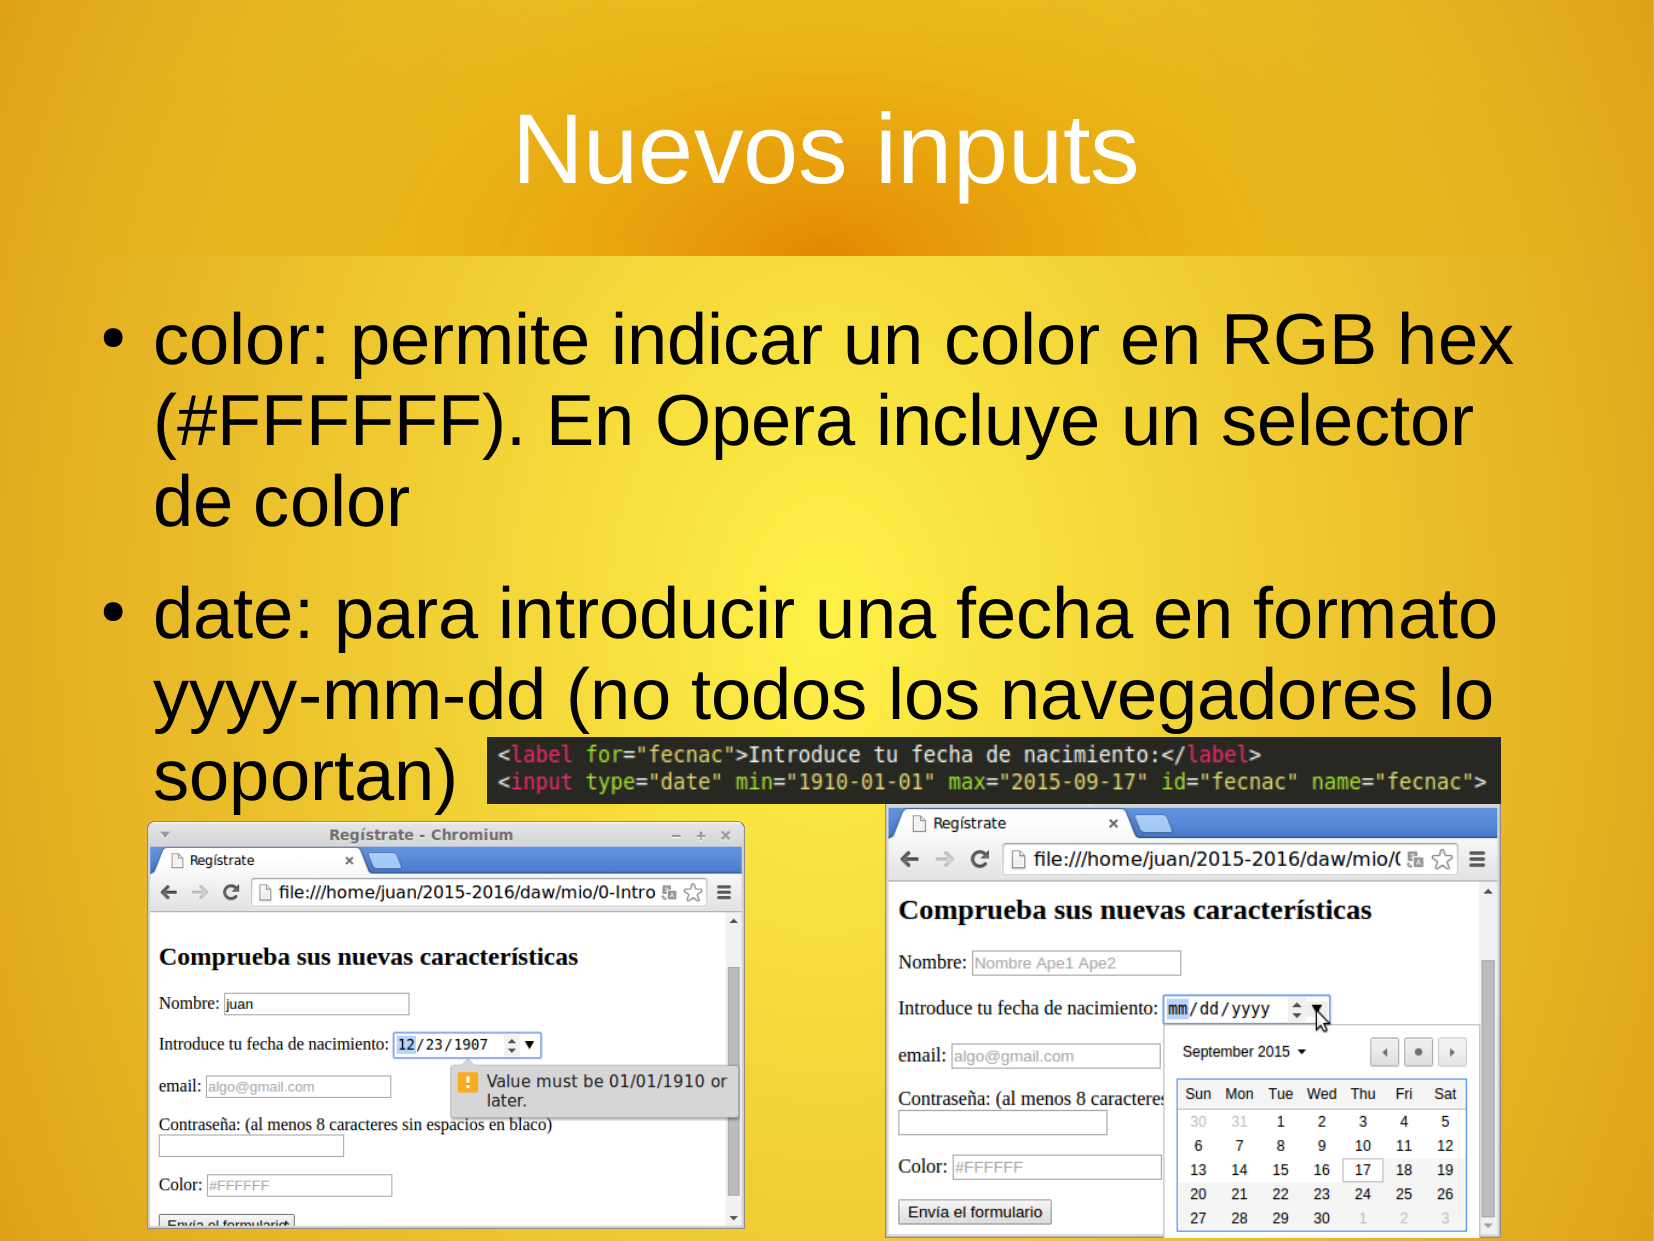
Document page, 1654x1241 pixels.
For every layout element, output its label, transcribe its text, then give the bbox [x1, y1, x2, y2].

title Nuevos inputs [82, 47, 1571, 252]
picture [487, 737, 1501, 1239]
list color: permite indicar un color en RGB hex (#FFFFFF). En Opera incluye un selector de color date: para introducir una fecha en formato yyyy-mm-dd (no todos los navegadores lo soportan) [82, 299, 1571, 1170]
picture [147, 821, 745, 1229]
